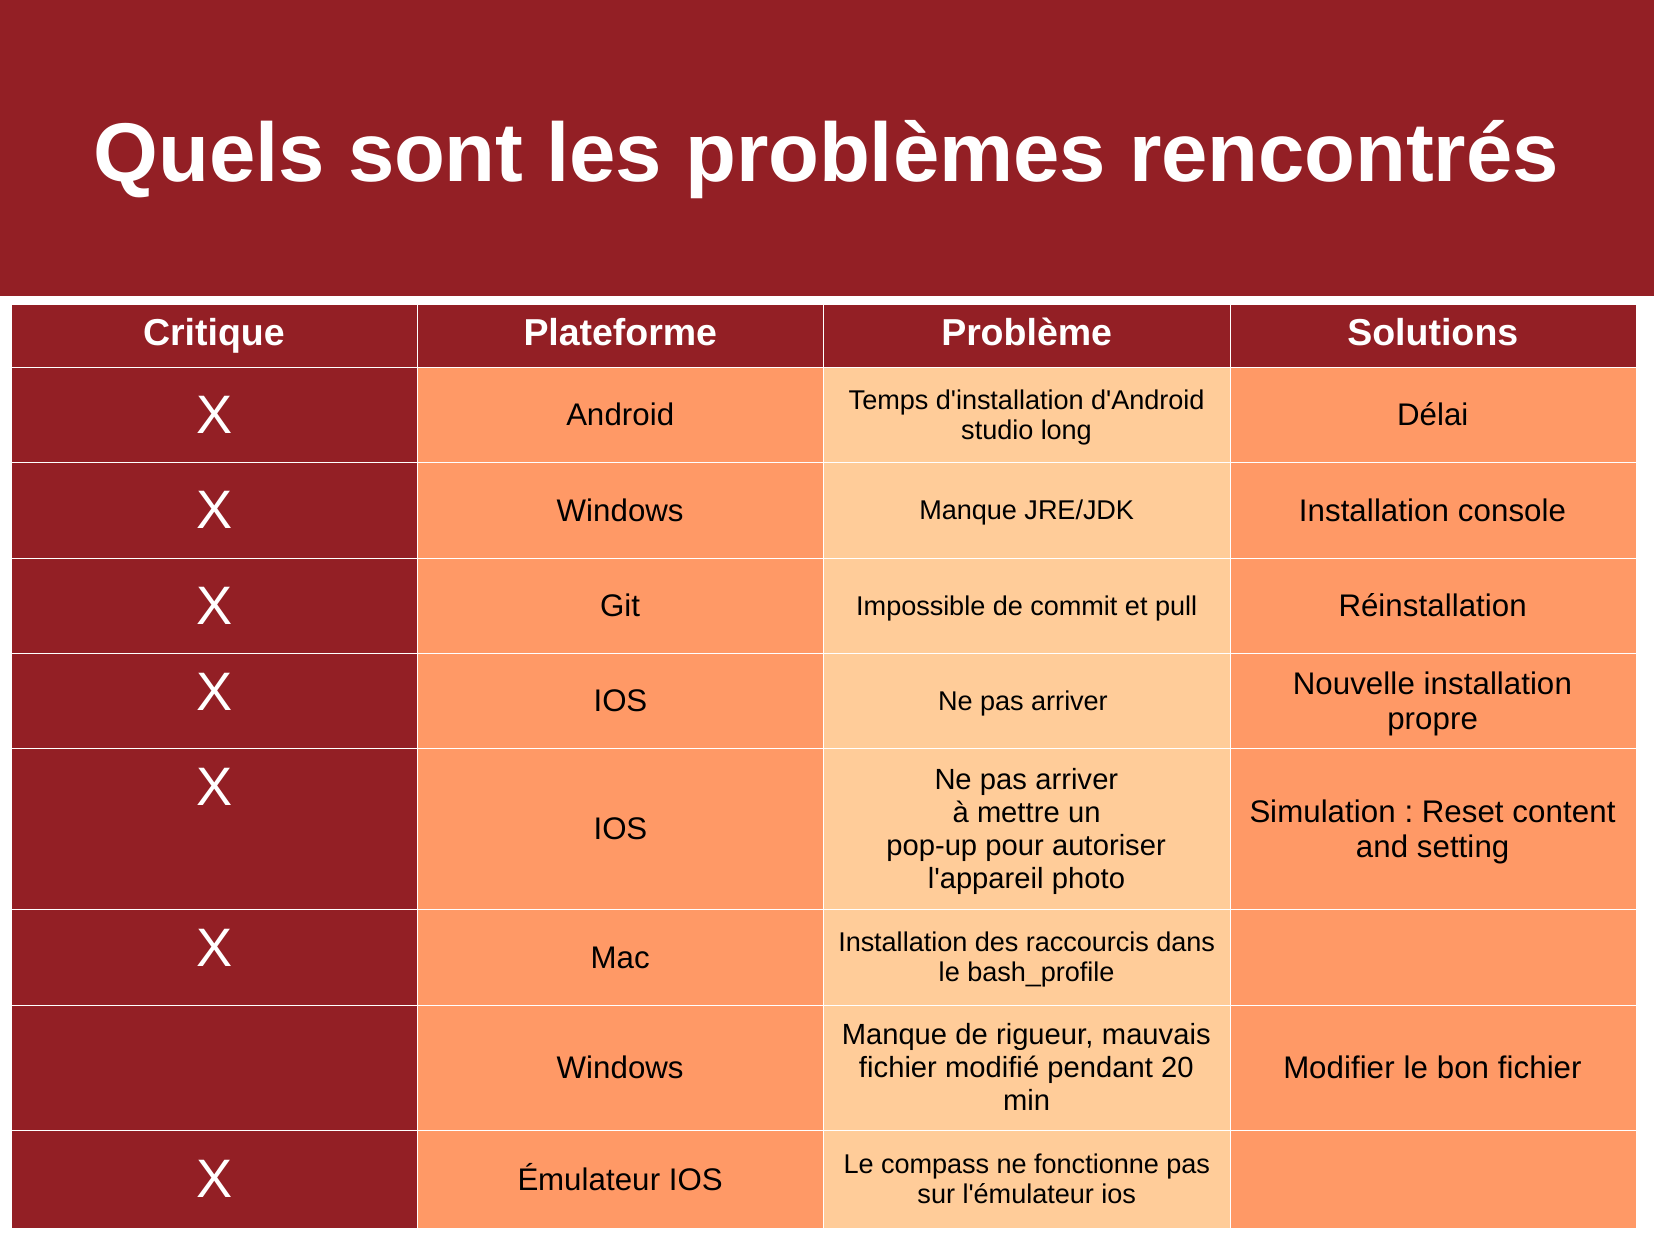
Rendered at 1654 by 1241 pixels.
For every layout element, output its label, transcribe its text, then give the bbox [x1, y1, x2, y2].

table_cell IOS [418, 749, 823, 909]
table_cell Git [418, 559, 823, 653]
table_cell Délai [1231, 368, 1636, 462]
table_cell Ne pas arriver à mettre un pop-up pour autoriser l'appareil photo [824, 749, 1230, 909]
table_cell Installation des raccourcis dans le bash_profile [824, 910, 1230, 1005]
title Quels sont les problèmes rencontrés [82, 49, 1571, 257]
table_cell Réinstallation [1231, 559, 1636, 653]
table_cell Nouvelle installation propre [1231, 654, 1636, 748]
table_cell Simulation : Reset content and setting [1231, 749, 1636, 909]
table_cell X [12, 463, 417, 558]
table_cell X [12, 910, 417, 1005]
table_cell X [12, 654, 417, 748]
table_cell Émulateur IOS [418, 1131, 823, 1228]
table_cell [1231, 1131, 1636, 1228]
table_cell Modifier le bon fichier [1231, 1006, 1636, 1130]
table_cell Manque de rigueur, mauvais fichier modifié pendant 20 min [824, 1006, 1230, 1130]
table_cell Temps d'installation d'Android studio long [824, 368, 1230, 462]
table_cell [12, 1006, 417, 1130]
table_cell Le compass ne fonctionne pas sur l'émulateur ios [824, 1131, 1230, 1228]
table_header Problème [824, 305, 1230, 367]
table_cell IOS [418, 654, 823, 748]
table_cell Mac [418, 910, 823, 1005]
table_cell Impossible de commit et pull [824, 559, 1230, 653]
table_cell Android [418, 368, 823, 462]
table_cell X [12, 1131, 417, 1228]
table_cell Manque JRE/JDK [824, 463, 1230, 558]
table_cell Installation console [1231, 463, 1636, 558]
table_cell Windows [418, 463, 823, 558]
table_header Plateforme [418, 305, 823, 367]
table_header Solutions [1231, 305, 1636, 367]
table_cell Windows [418, 1006, 823, 1130]
text_box [0, 0, 1654, 296]
table_cell Ne pas arriver [824, 654, 1230, 748]
table_cell X [12, 749, 417, 909]
table_cell X [12, 368, 417, 462]
table_header Critique [12, 305, 417, 367]
table_cell [1231, 910, 1636, 1005]
table_cell X [12, 559, 417, 653]
